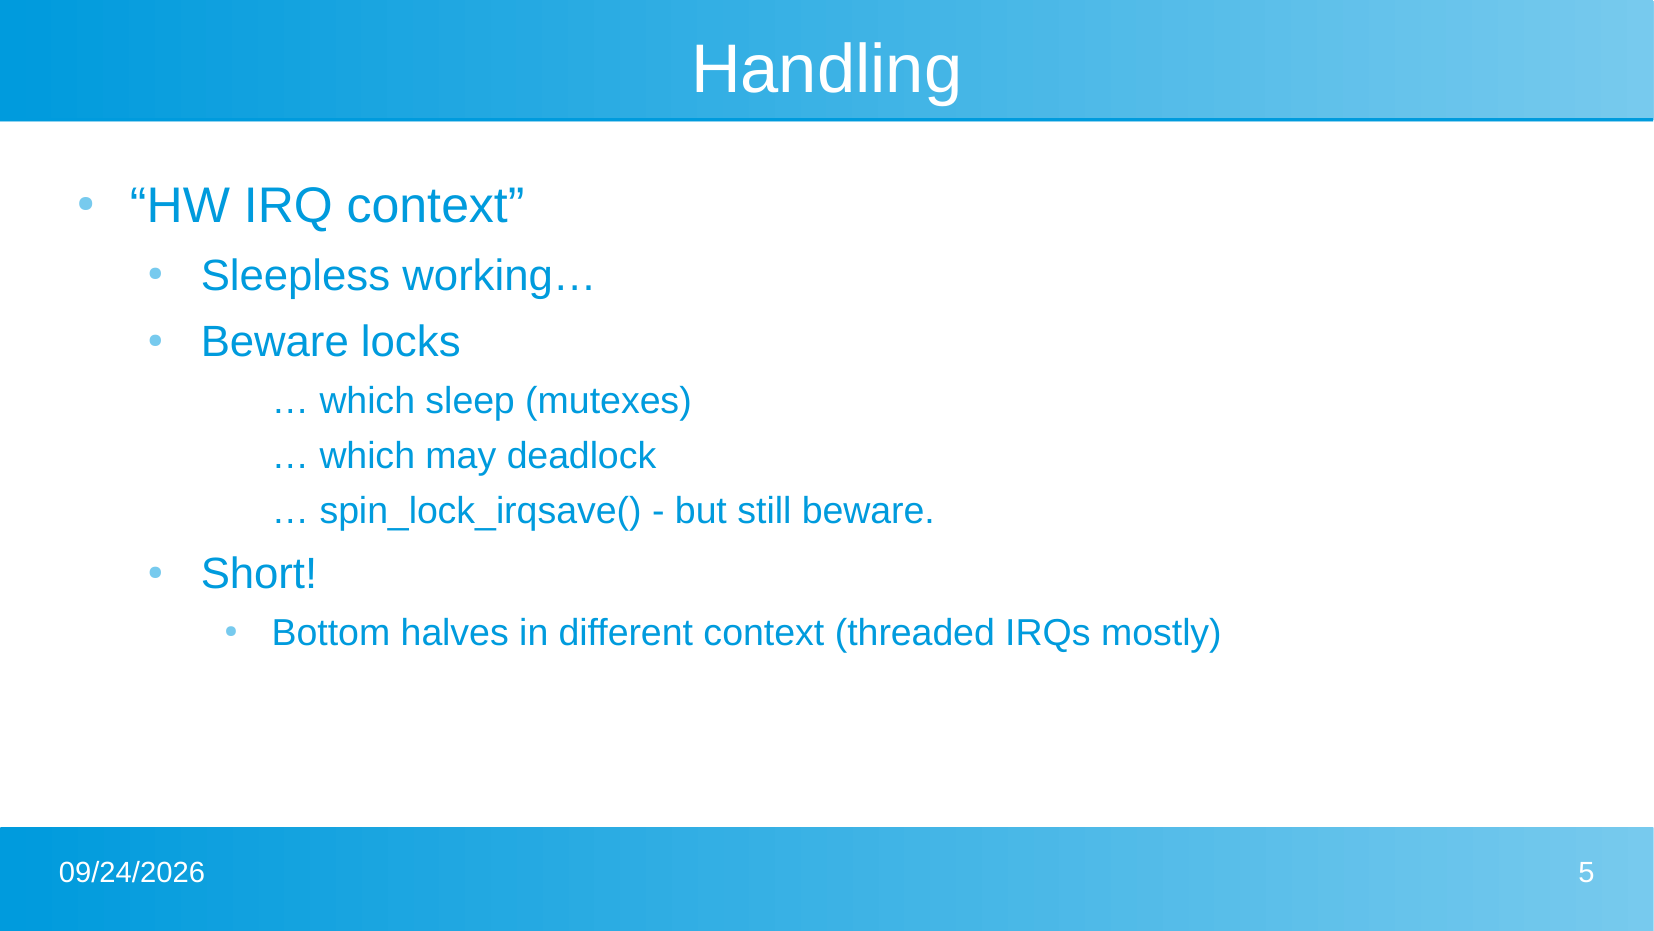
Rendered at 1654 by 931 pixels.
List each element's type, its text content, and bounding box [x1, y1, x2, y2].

list “HW IRQ context” Sleepless working… Beware locks … which sleep (mutexes) … which may deadlock … spin_lock_irqsave() - but still beware. Short! Bottom halves in different context (threaded IRQs mostly) [59, 177, 1595, 768]
title Handling [59, 29, 1595, 108]
